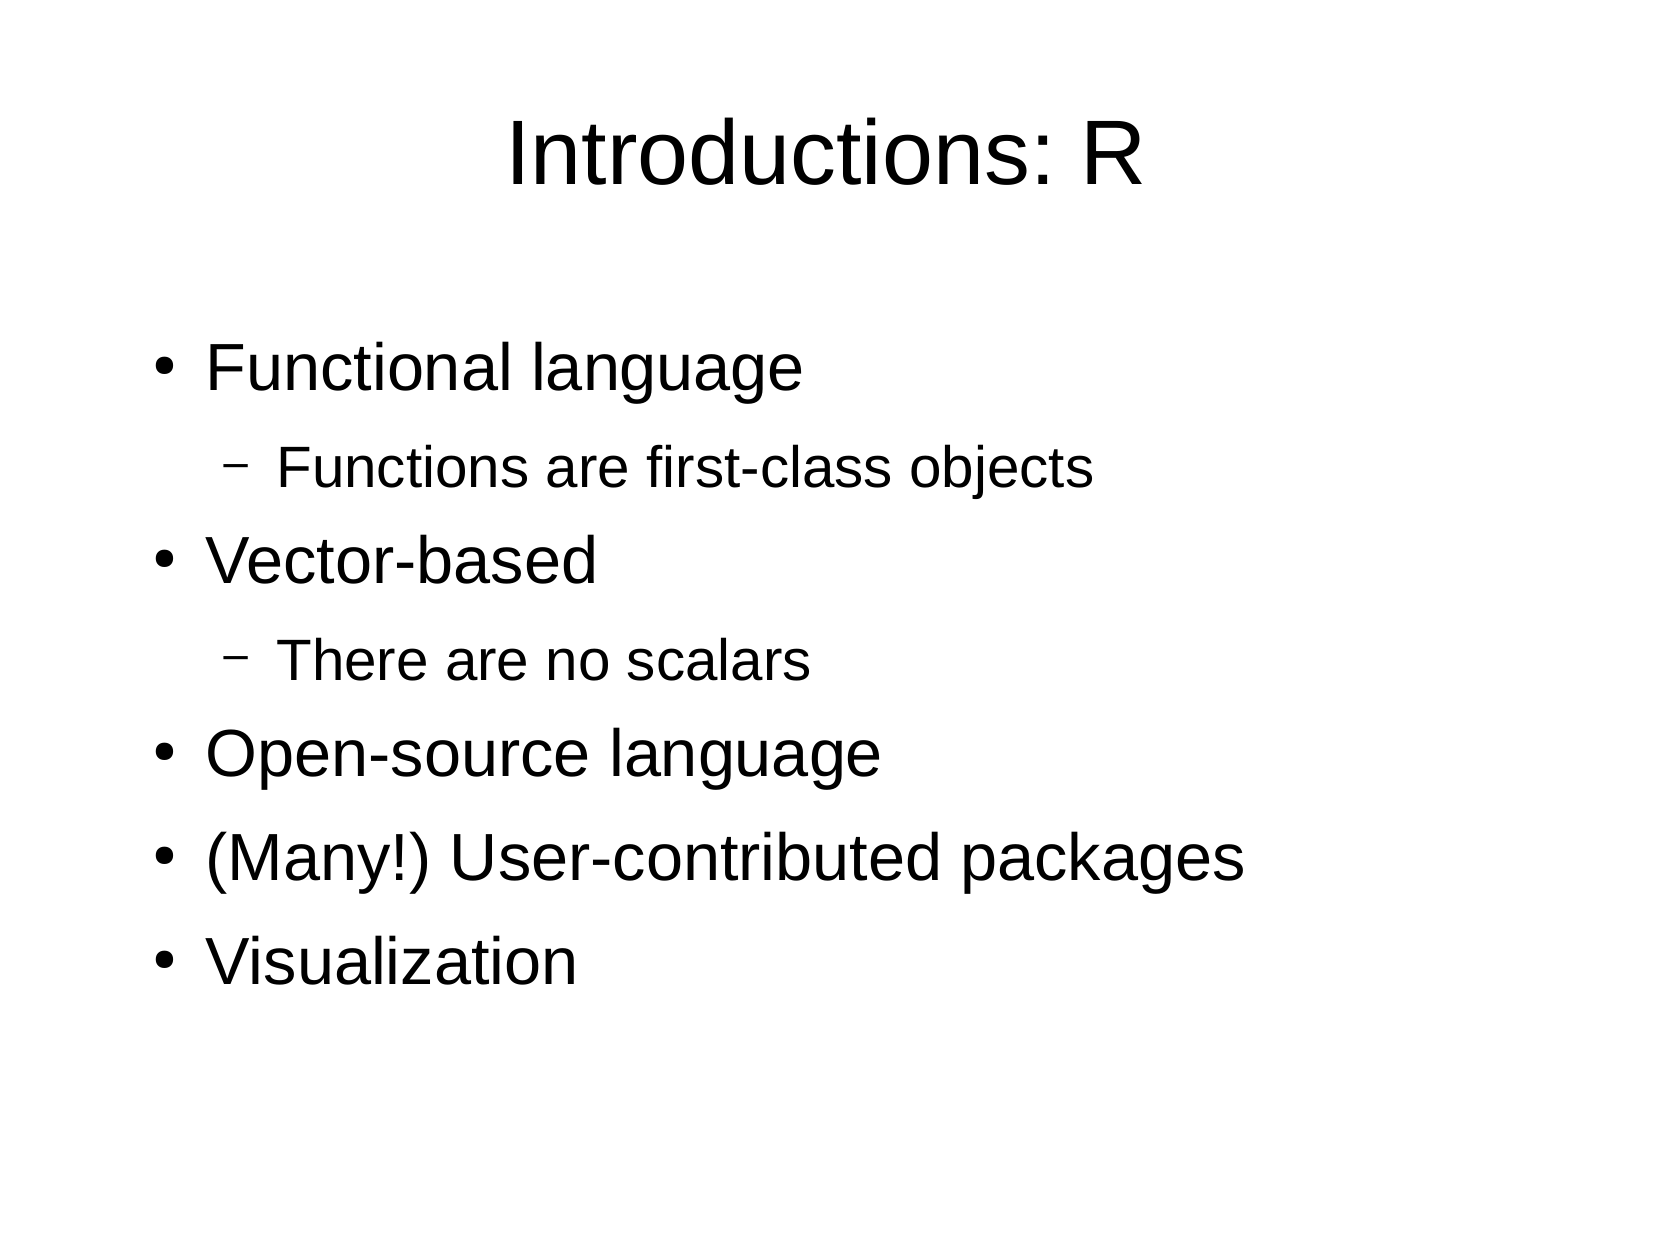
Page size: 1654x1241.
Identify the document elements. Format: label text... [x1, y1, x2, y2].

list Functional language Functions are first-class objects Vector-based There are no scalars Open-source language (Many!) User-contributed packages Visualization [134, 330, 1591, 1081]
title Introductions: R [82, 49, 1571, 257]
